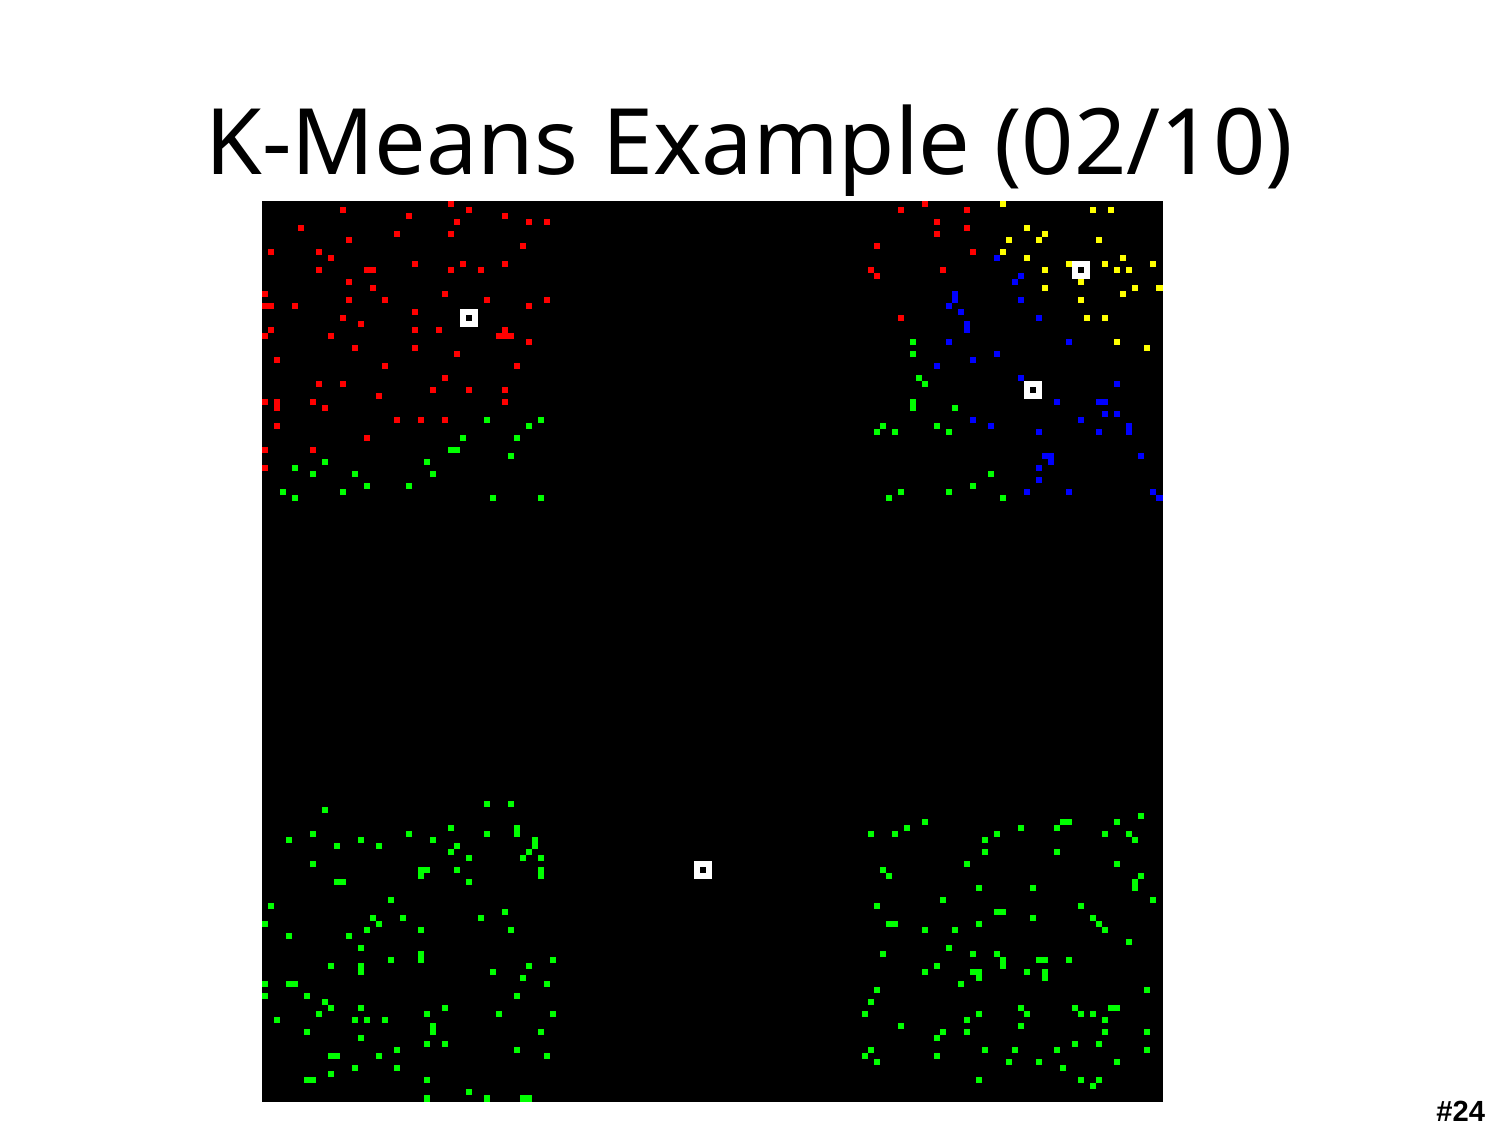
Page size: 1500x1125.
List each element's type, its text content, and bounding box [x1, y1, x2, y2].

title K-Means Example (02/10) [24, 52, 1476, 226]
picture [262, 201, 1163, 1102]
